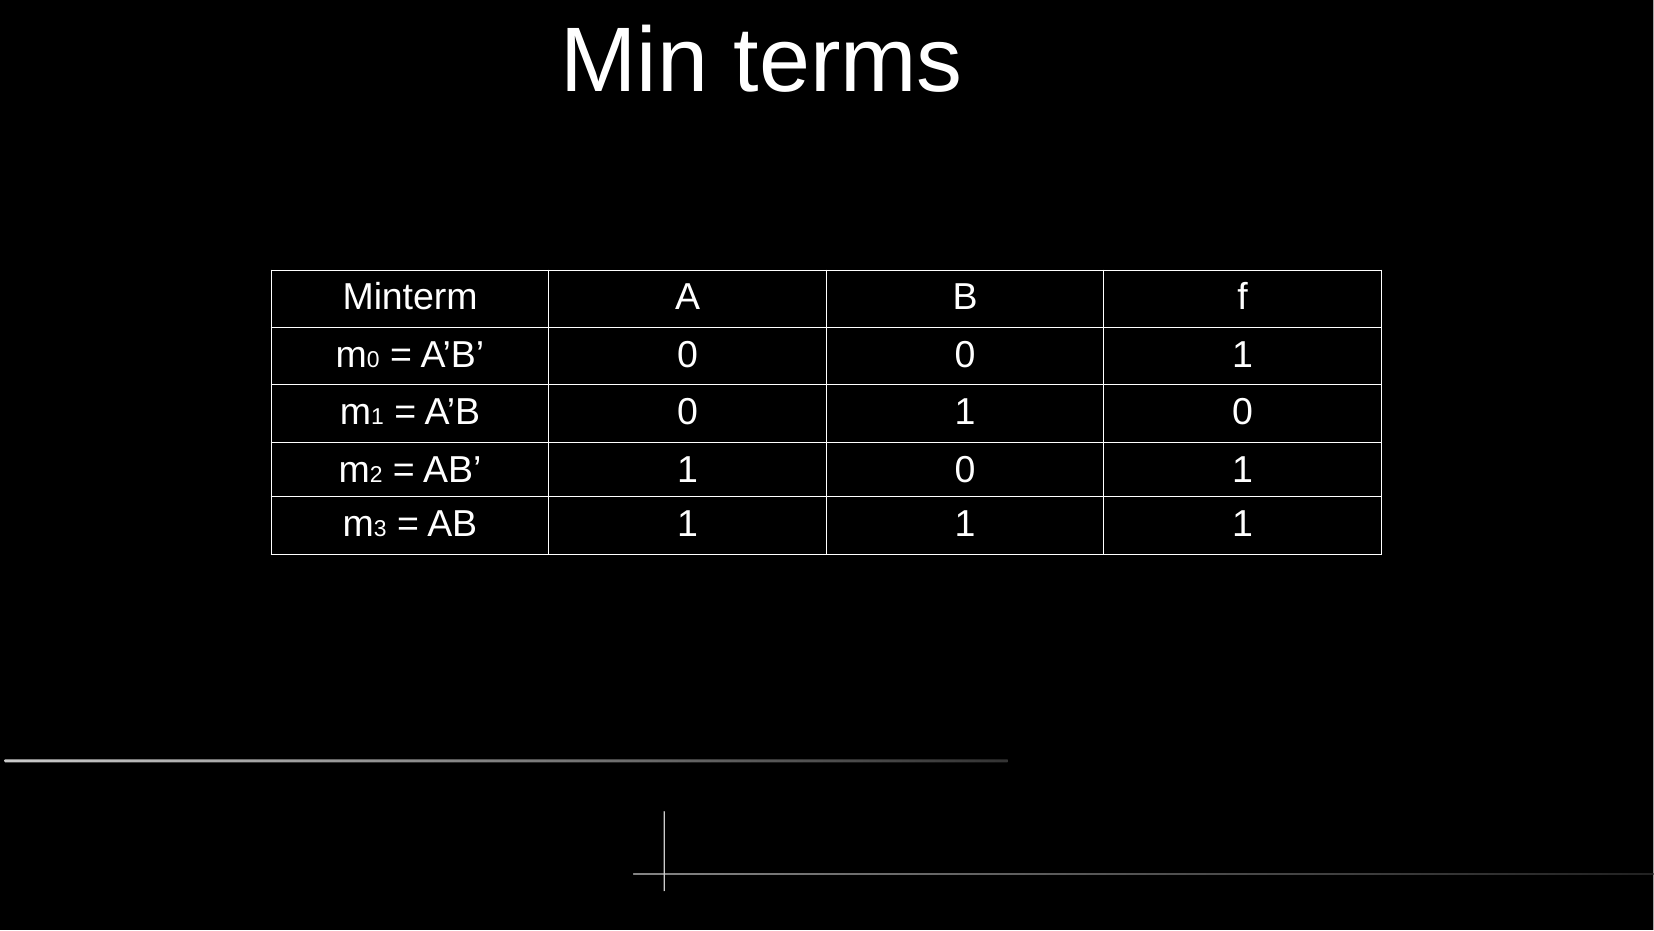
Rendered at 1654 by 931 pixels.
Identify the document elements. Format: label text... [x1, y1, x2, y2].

table_cell 1 [1104, 497, 1381, 554]
table_cell 0 [549, 385, 826, 442]
table_cell 1 [549, 497, 826, 554]
table_header Minterm [272, 271, 548, 327]
table_header A [549, 271, 826, 327]
table_cell 0 [827, 328, 1103, 384]
table_cell 1 [1104, 328, 1381, 384]
table_cell m1 = A’B [272, 385, 548, 442]
table_cell 0 [827, 443, 1103, 496]
table_cell 1 [549, 443, 826, 496]
table_cell 0 [1104, 385, 1381, 442]
table_cell m3 = AB [272, 497, 548, 554]
title Min terms [23, 5, 1501, 114]
table_cell 1 [1104, 443, 1381, 496]
table_cell 1 [827, 497, 1103, 554]
table_cell 0 [549, 328, 826, 384]
table_header B [827, 271, 1103, 327]
table_cell m2 = AB’ [272, 443, 548, 496]
table_cell m0 = A’B’ [272, 328, 548, 384]
table_cell 1 [827, 385, 1103, 442]
table_header f [1104, 271, 1381, 327]
